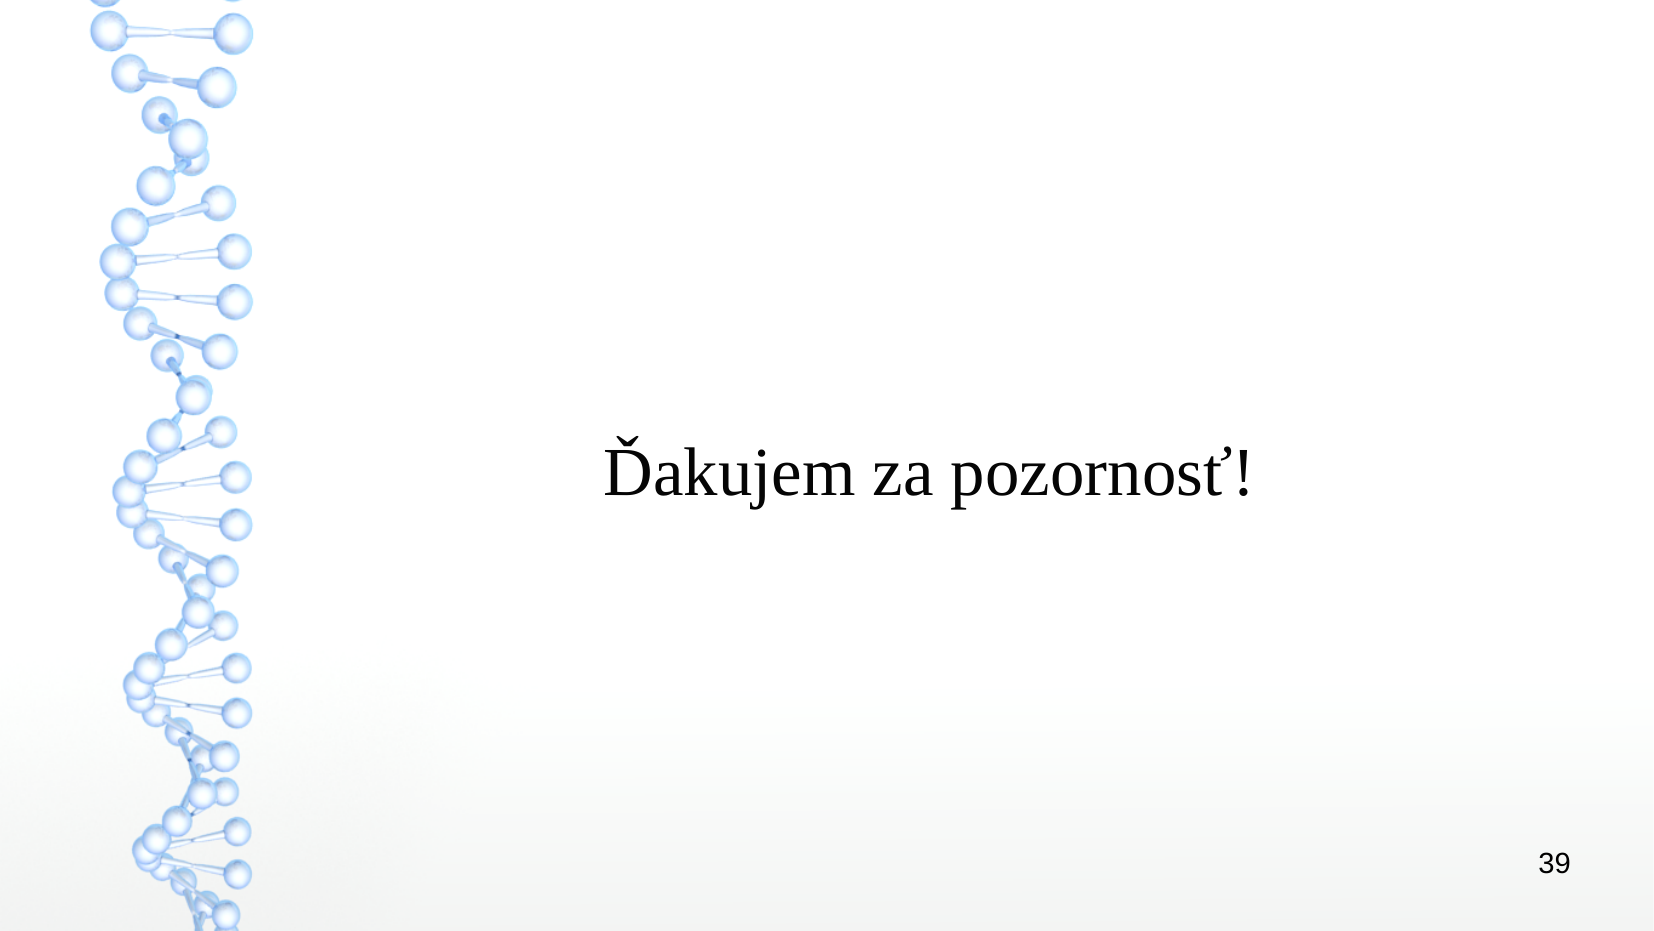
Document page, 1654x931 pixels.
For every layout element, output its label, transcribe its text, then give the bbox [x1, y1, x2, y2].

picture [0, 0, 1654, 931]
title Ďakujem za pozornosť! [265, 395, 1595, 550]
